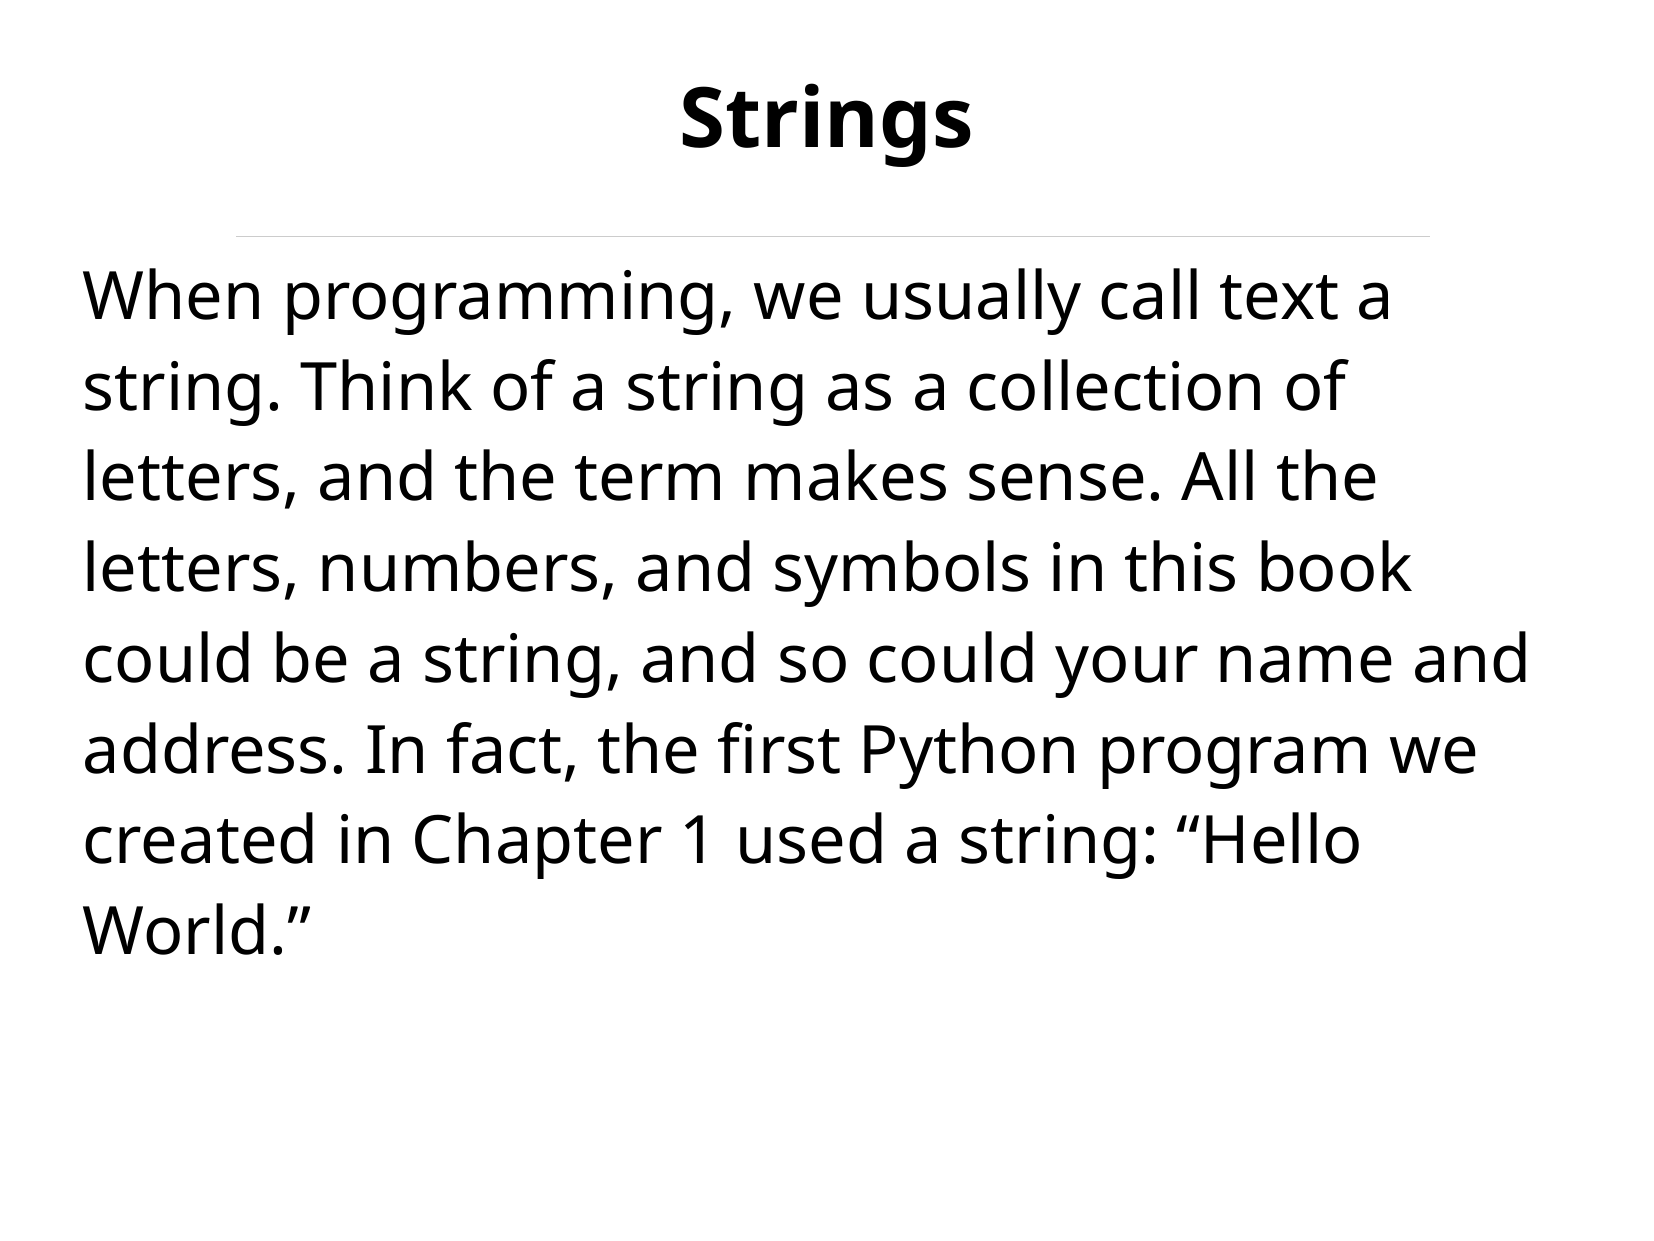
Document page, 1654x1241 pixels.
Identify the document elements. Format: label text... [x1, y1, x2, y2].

list When programming, we usually call text a string. Think of a string as a collection of letters, and the term makes sense. All the letters, numbers, and symbols in this book could be a string, and so could your name and address. In fact, the first Python program we created in Chapter 1 used a string: “Hello World.” [82, 248, 1571, 1111]
title Strings [82, 11, 1571, 219]
